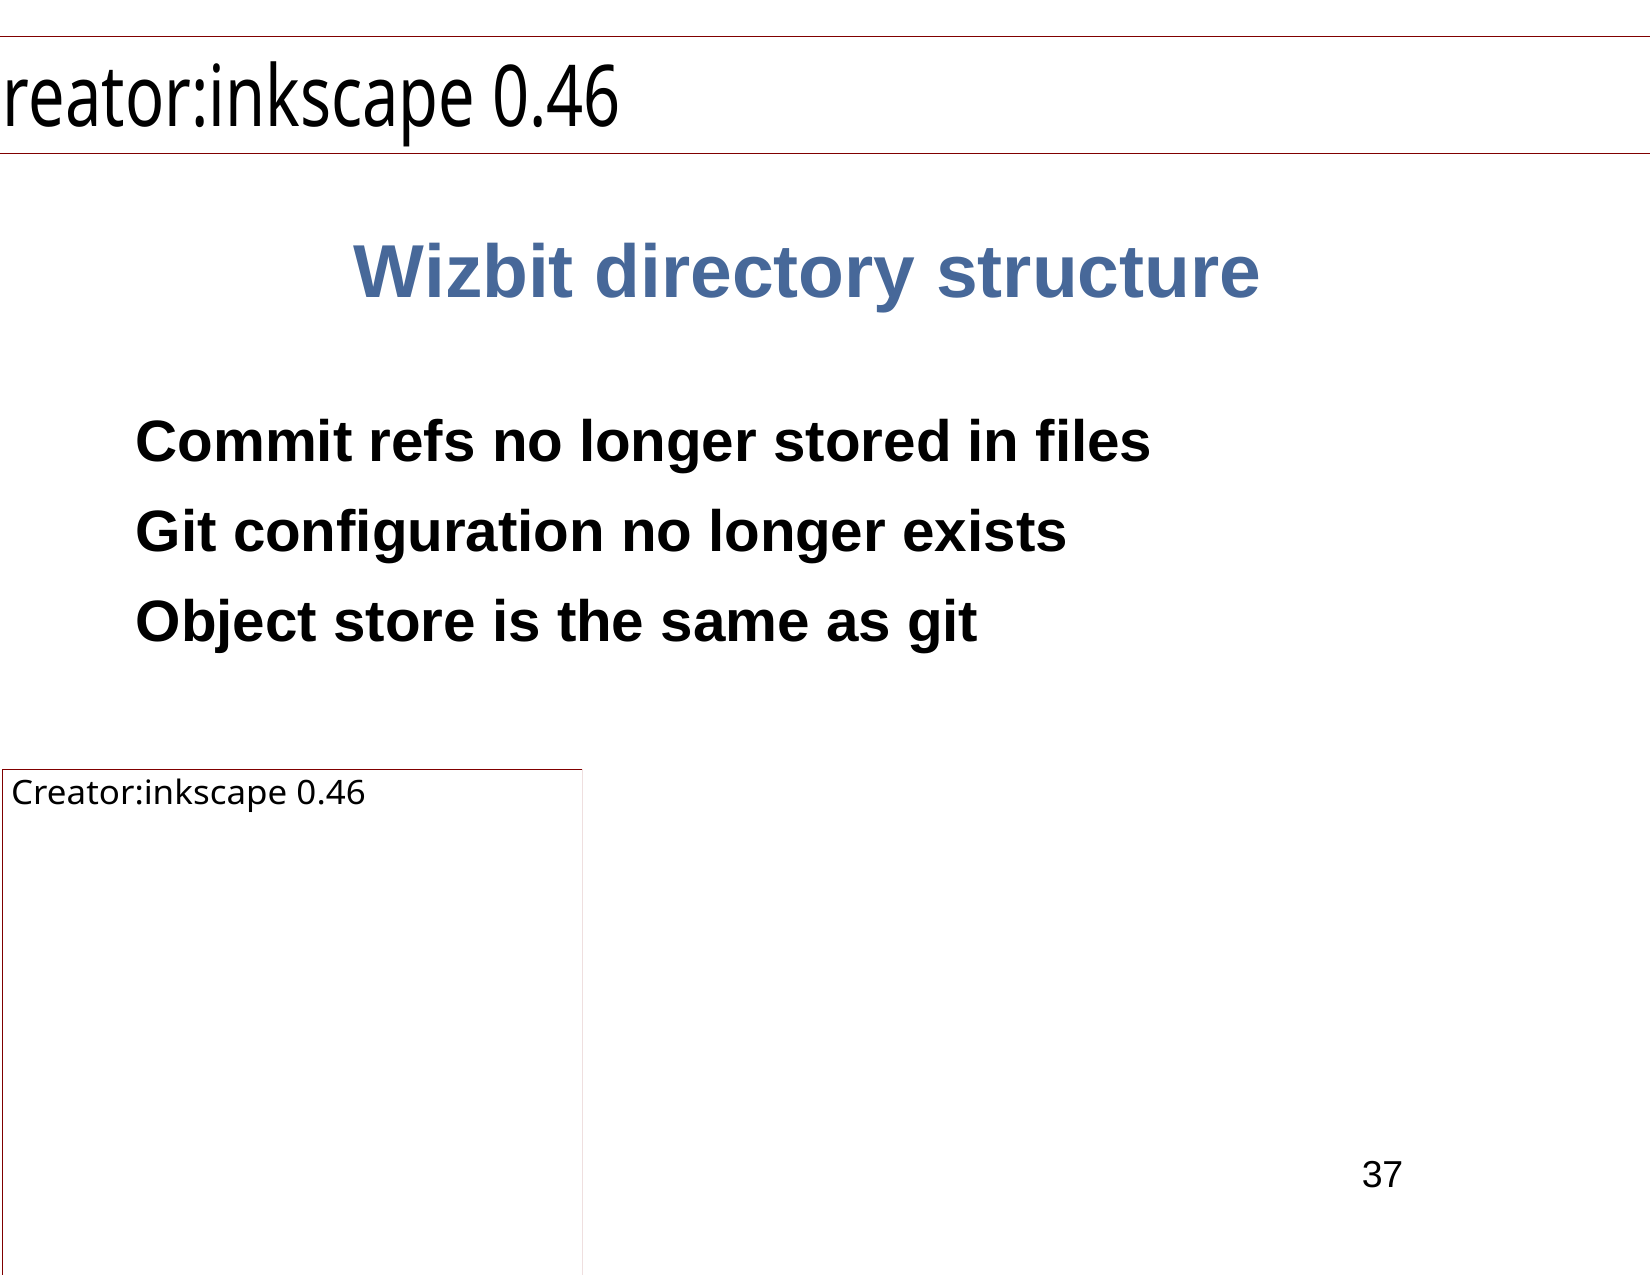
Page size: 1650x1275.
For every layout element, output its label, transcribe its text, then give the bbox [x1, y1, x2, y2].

list Commit refs no longer stored in files Git configuration no longer exists Object store is the same as git [118, 413, 1498, 1126]
title Wizbit directory structure [118, 177, 1498, 371]
